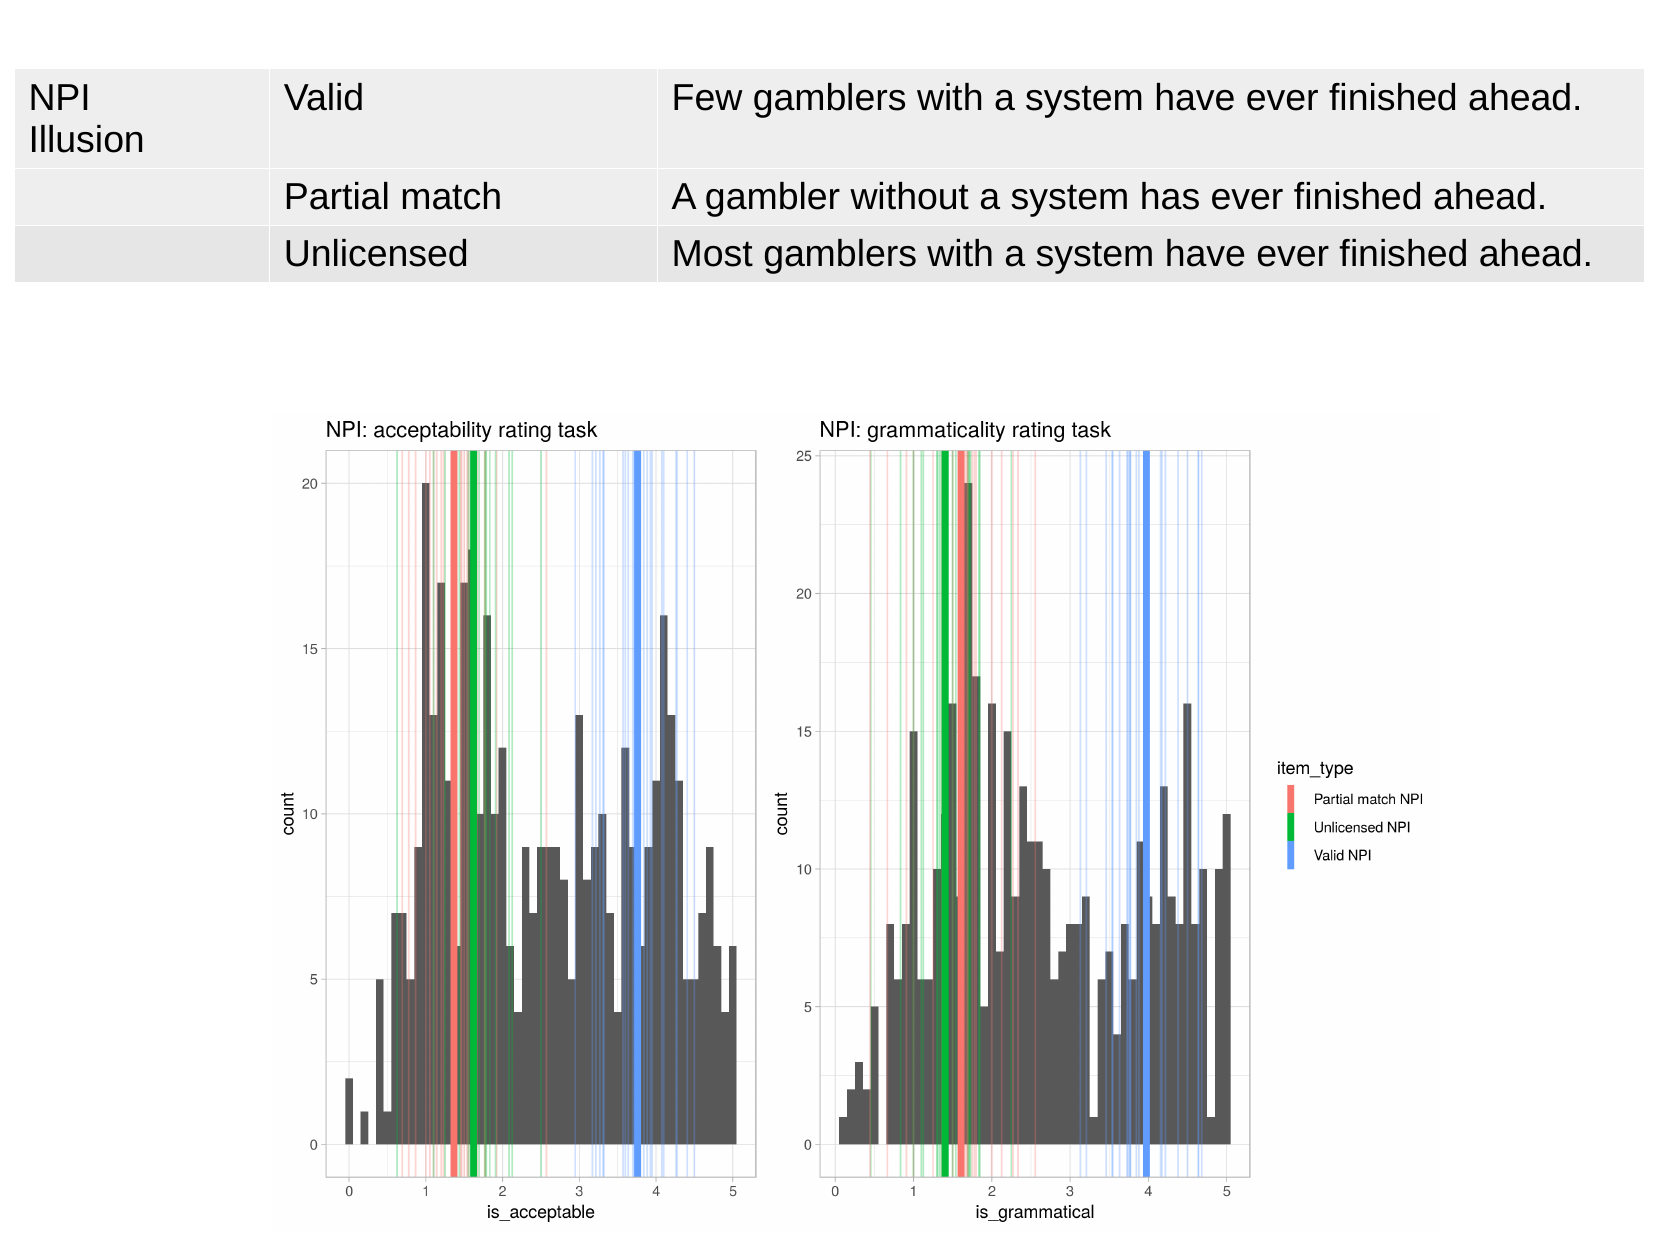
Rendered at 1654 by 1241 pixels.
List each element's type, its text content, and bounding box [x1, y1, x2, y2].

table_header Few gamblers with a system have ever finished ahead. [658, 69, 1644, 168]
table_cell Most gamblers with a system have ever finished ahead. [658, 226, 1644, 282]
table_header NPI Illusion [15, 69, 269, 168]
table_cell Unlicensed [270, 226, 657, 282]
picture [271, 412, 1441, 1231]
table_cell A gambler without a system has ever finished ahead. [658, 169, 1644, 225]
table_cell Partial match [270, 169, 657, 225]
table_cell [15, 226, 269, 282]
table_header Valid [270, 69, 657, 168]
table_cell [15, 169, 269, 225]
